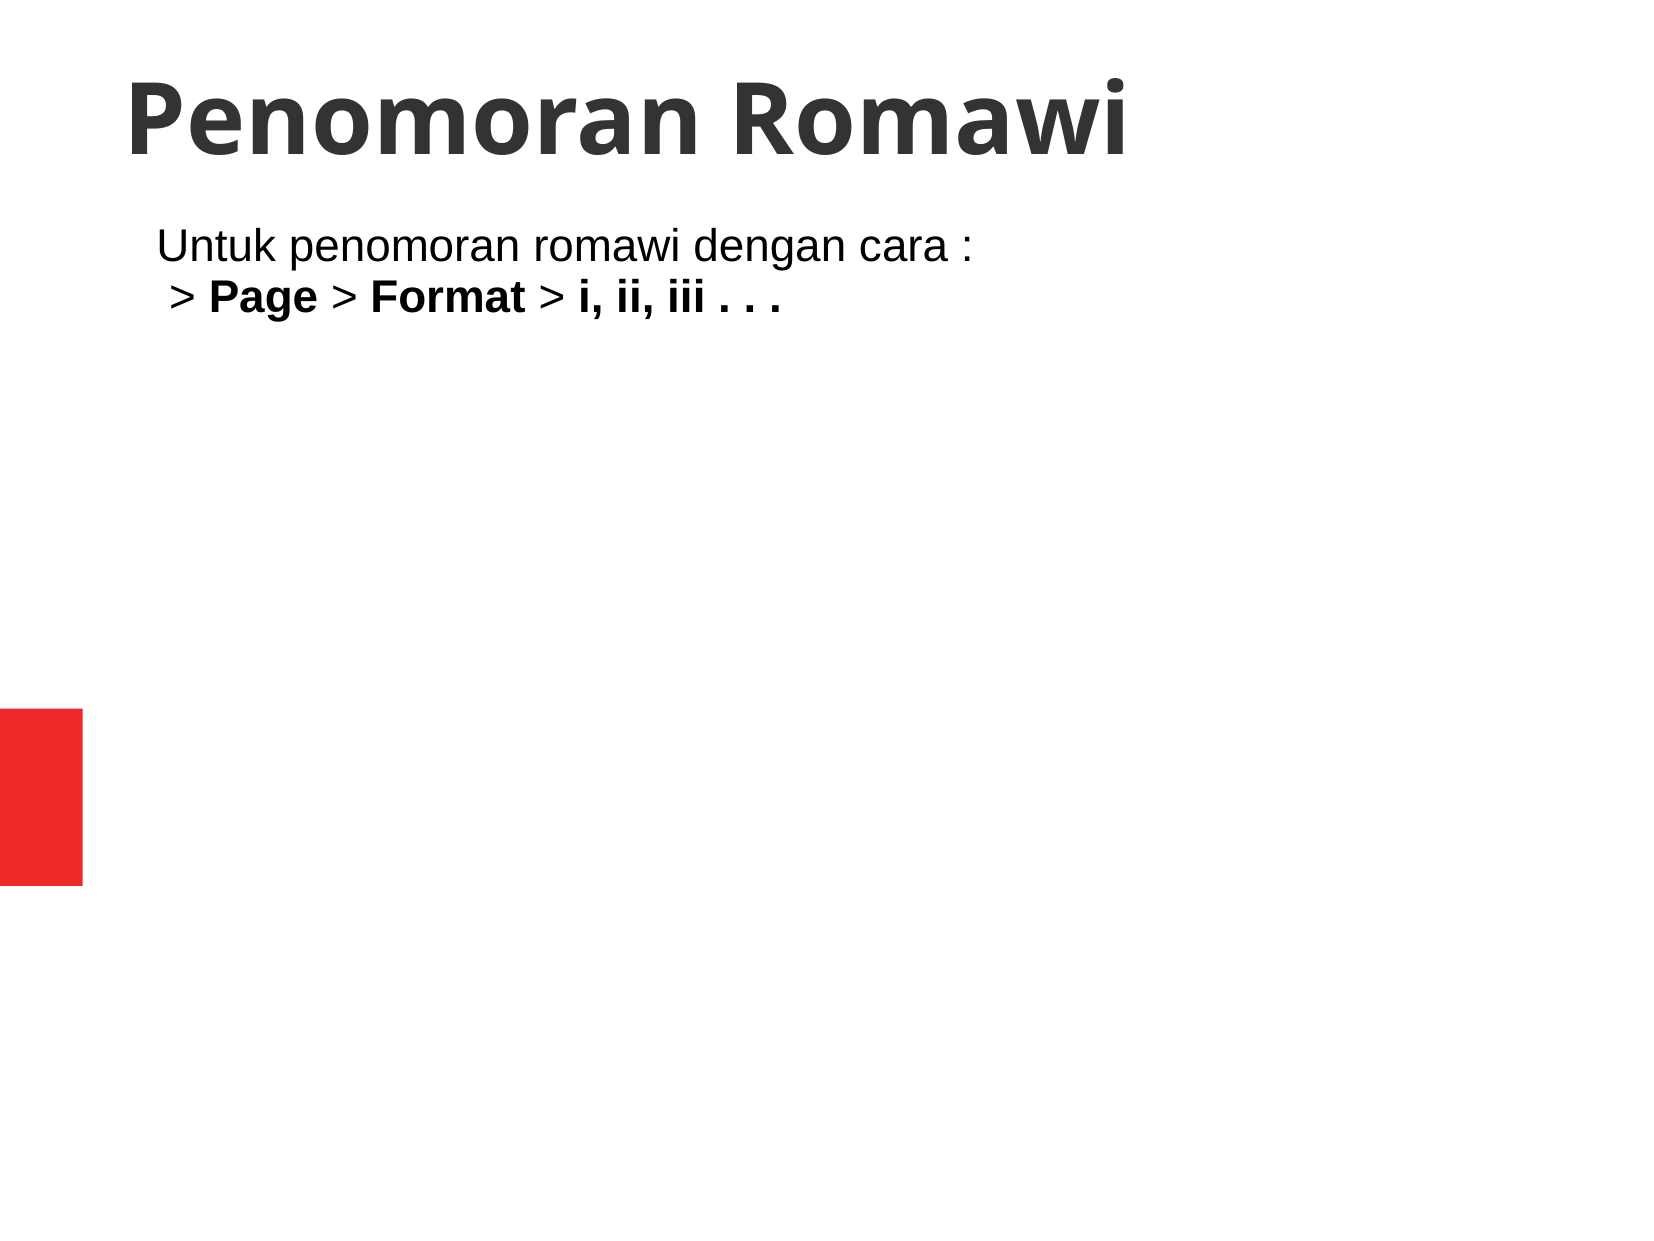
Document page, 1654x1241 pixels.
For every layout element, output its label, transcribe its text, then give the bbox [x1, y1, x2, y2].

title Penomoran Romawi [124, 35, 1542, 196]
text_box Untuk penomoran romawi dengan cara : > Page > Format > i, ii, iii . . . [141, 212, 1531, 330]
